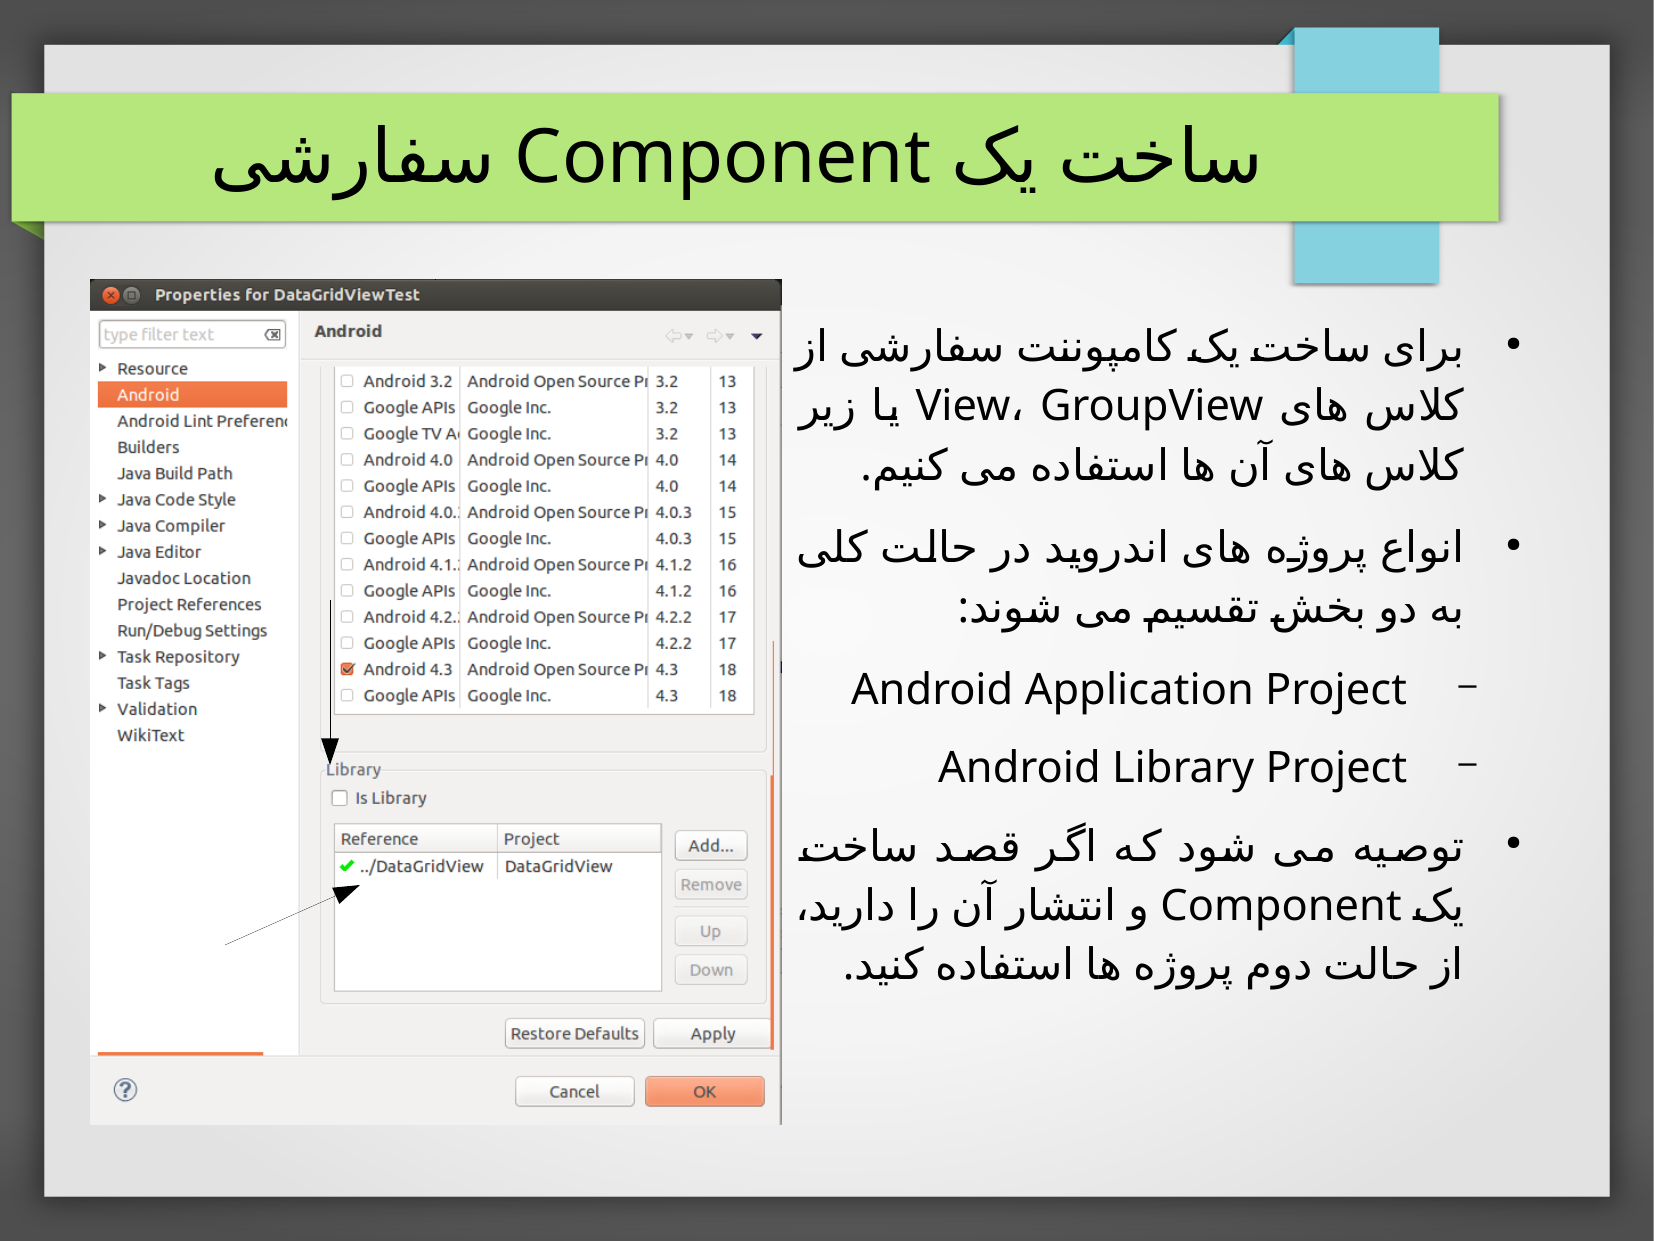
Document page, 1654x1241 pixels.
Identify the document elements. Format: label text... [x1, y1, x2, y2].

picture [0, 0, 1654, 1241]
title ساخت یک Component سفارشی [82, 94, 1264, 213]
list برای ساخت یک کامپوننت سفارشی از کلاس های View، GroupView یا زیر کلاس های آن ها استفاده می کنیم. انواع پروژه های اندروید در حالت کلی به دو بخش تقسیم می شوند: Android Application Project Android Library Project توصیه می شود که اگر قصد ساخت یک Component و انتشار آن را دارید، از حالت دوم پروژه ها استفاده کنید. [795, 315, 1522, 1035]
